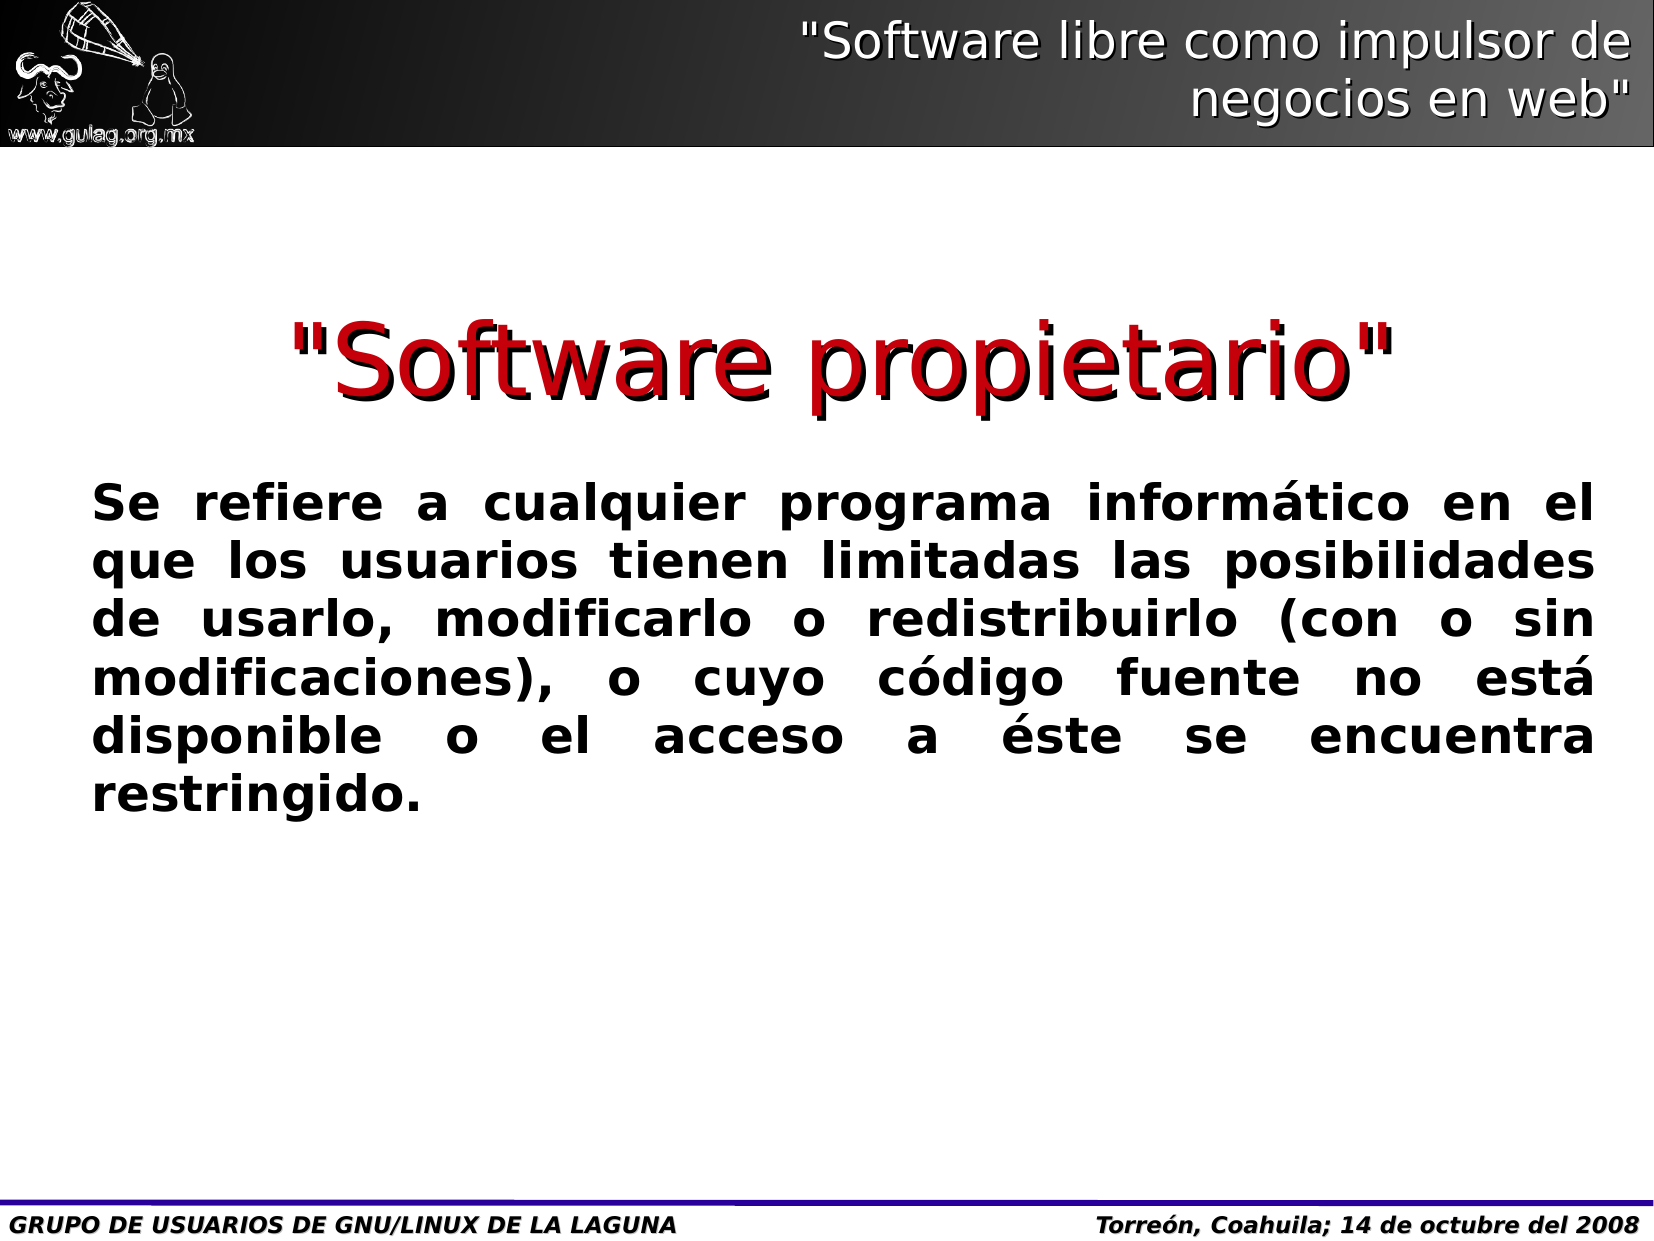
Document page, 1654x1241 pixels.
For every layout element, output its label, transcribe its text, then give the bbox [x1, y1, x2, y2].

text_box [0, 0, 5, 147]
picture [5, 0, 197, 148]
text_box "Software libre como impulsor de negocios en web" [750, 4, 1648, 136]
text_box Se refiere a cualquier programa informático en el que los usuarios tienen limitadas las posibilidades de usarlo, modificarlo o redistribuirlo (con o sin modificaciones), o cuyo código fuente no está disponible o el acceso a éste se encuentra restringido. [76, 466, 1613, 831]
text_box "Software propietario" [236, 295, 1447, 427]
text_box GRUPO DE USUARIOS DE GNU/LINUX DE LA LAGUNA [0, 1204, 694, 1241]
text_box Torreón, Coahuila; 14 de octubre del 2008 [1080, 1204, 1654, 1241]
text_box [197, 0, 1654, 147]
